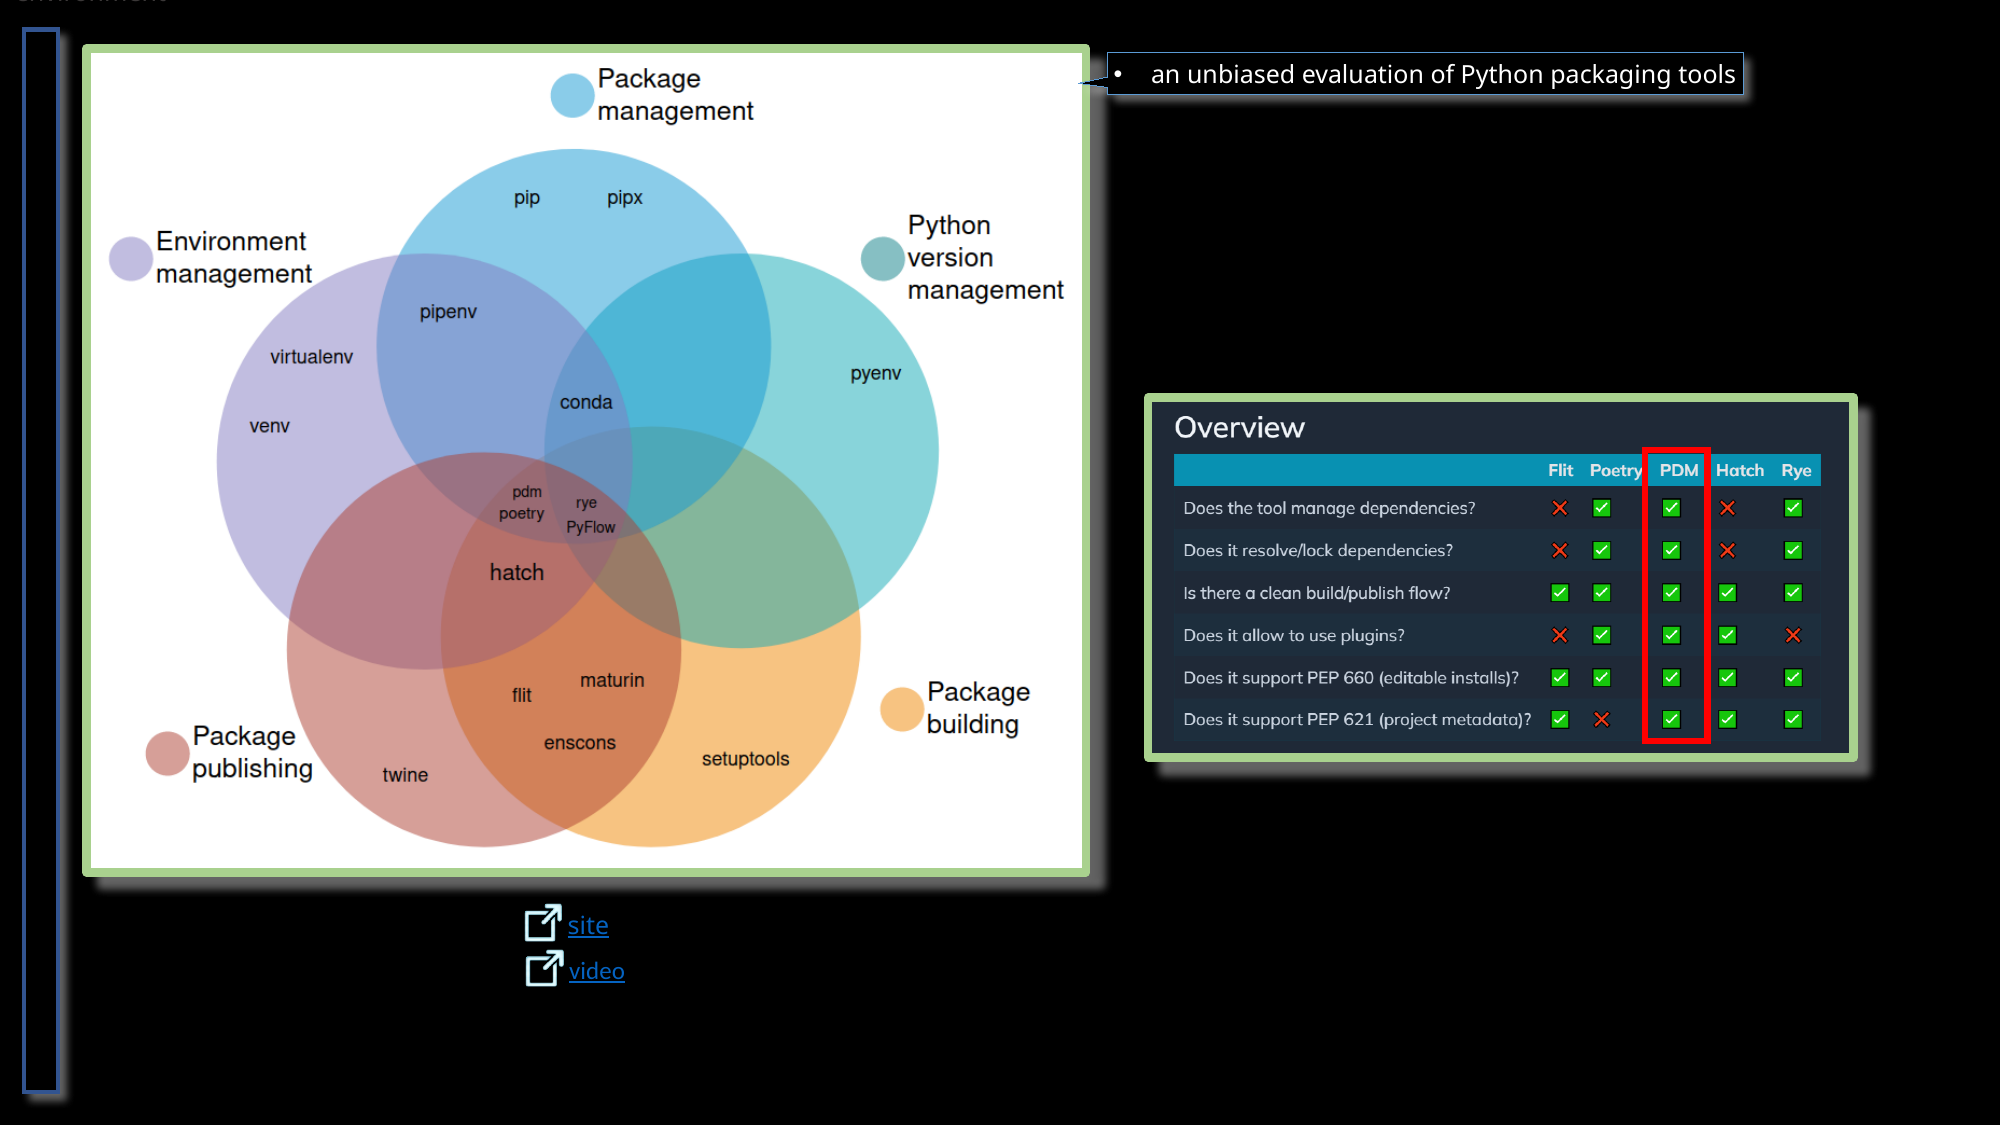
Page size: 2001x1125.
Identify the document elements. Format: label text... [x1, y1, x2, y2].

text_box [23, 29, 58, 1093]
text_box site [566, 901, 624, 947]
picture [520, 899, 568, 991]
text_box an unbiased evaluation of Python packaging tools [1078, 52, 1744, 95]
text_box video [554, 947, 640, 993]
picture [1152, 401, 1850, 754]
picture [90, 52, 1082, 869]
